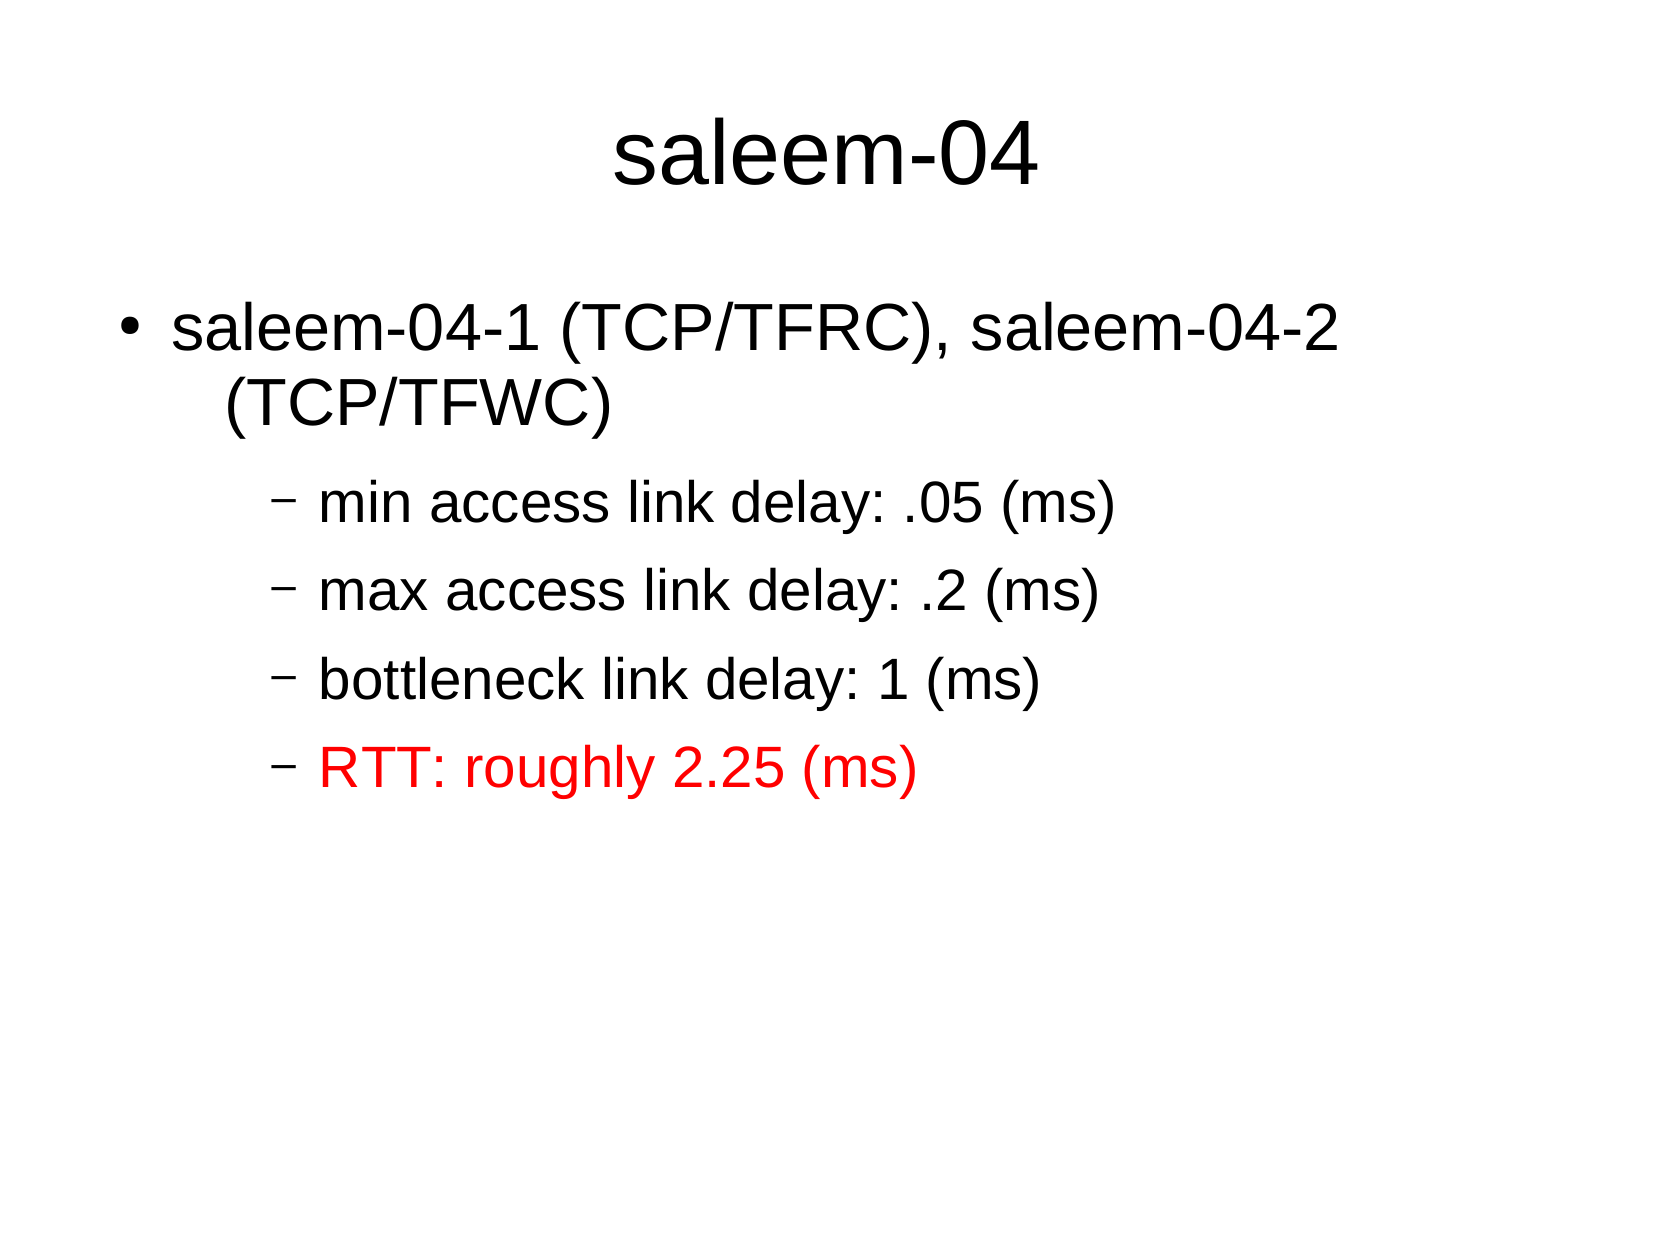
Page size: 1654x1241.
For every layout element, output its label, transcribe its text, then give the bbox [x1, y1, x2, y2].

title saleem-04 [82, 49, 1571, 257]
list saleem-04-1 (TCP/TFRC), saleem-04-2 (TCP/TFWC) min access link delay: .05 (ms) max access link delay: .2 (ms) bottleneck link delay: 1 (ms) RTT: roughly 2.25 (ms) [82, 290, 1571, 1109]
